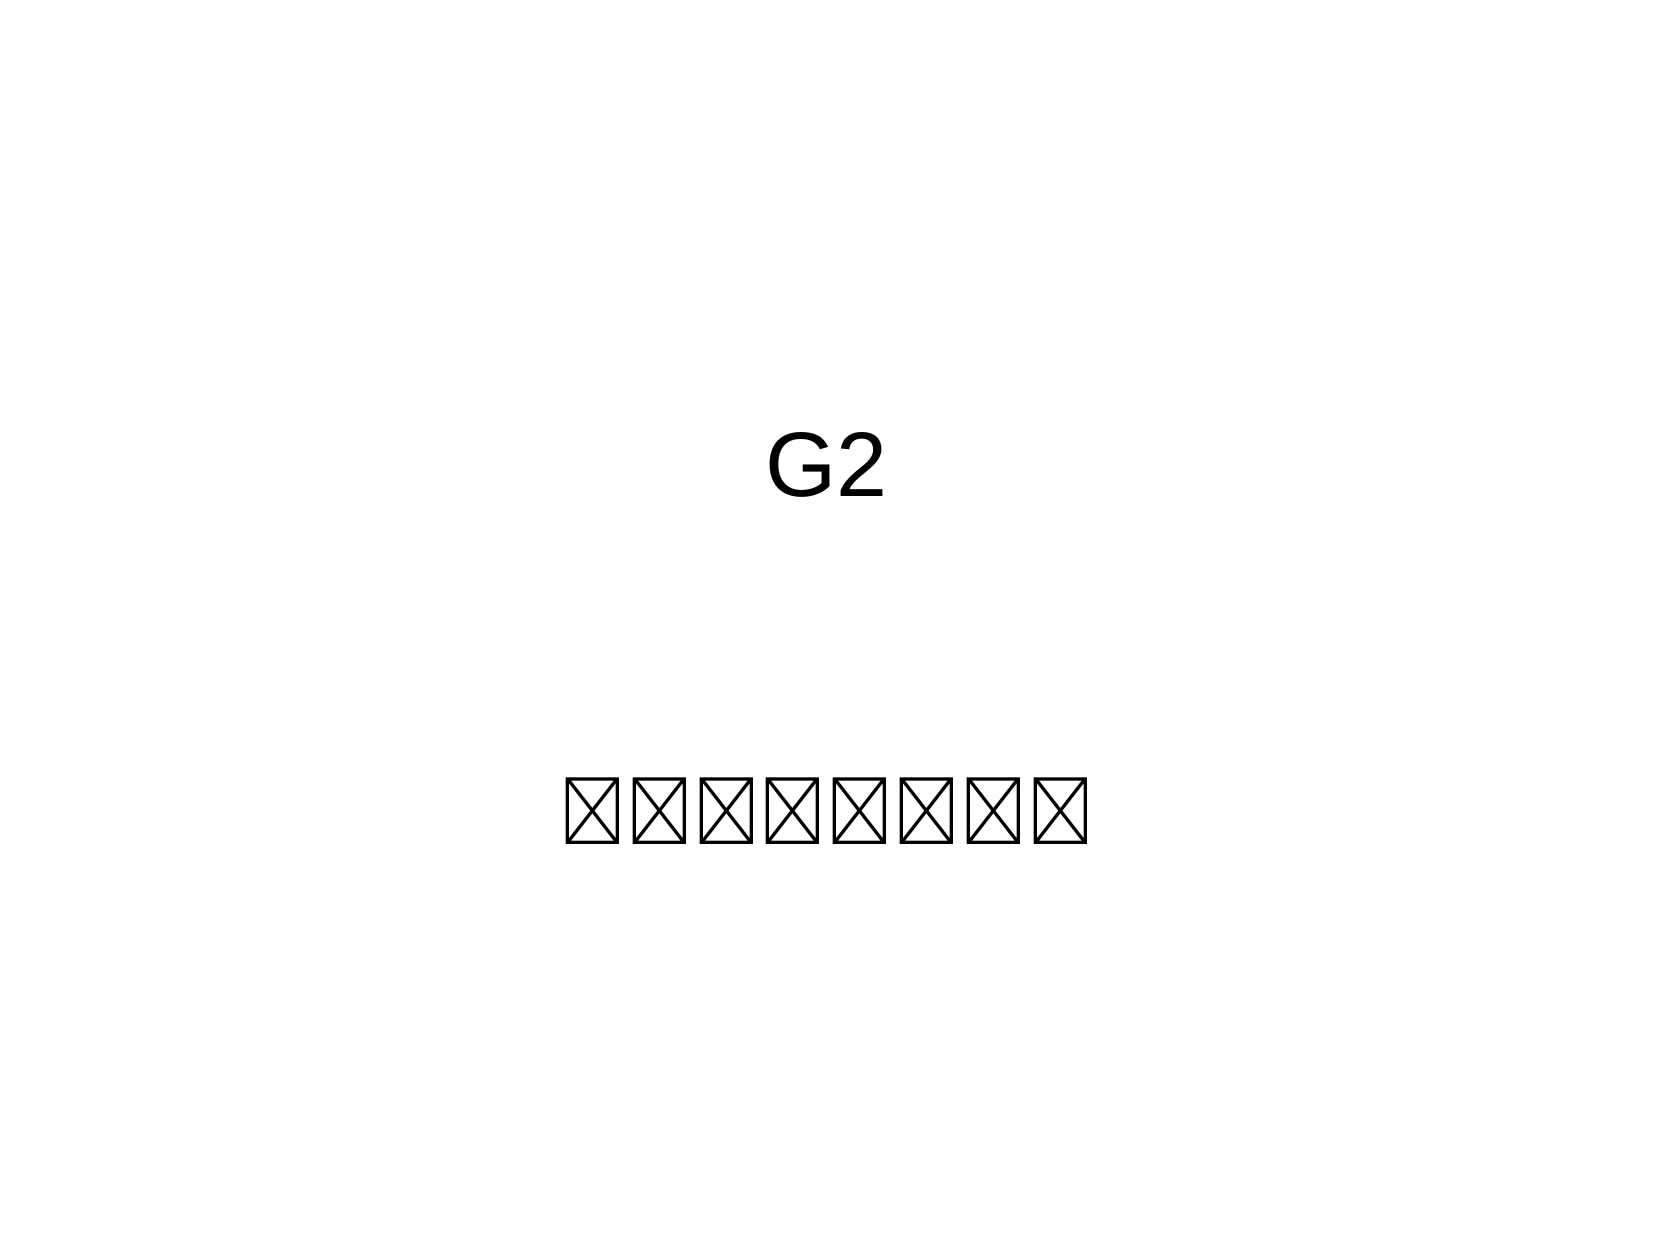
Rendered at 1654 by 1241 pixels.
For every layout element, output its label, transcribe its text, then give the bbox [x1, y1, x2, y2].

subtitle 𠀀𠀁𠀂𠀃𠀄𪛔𪛕𪛖 [247, 656, 1407, 958]
title G2 [122, 339, 1531, 590]
